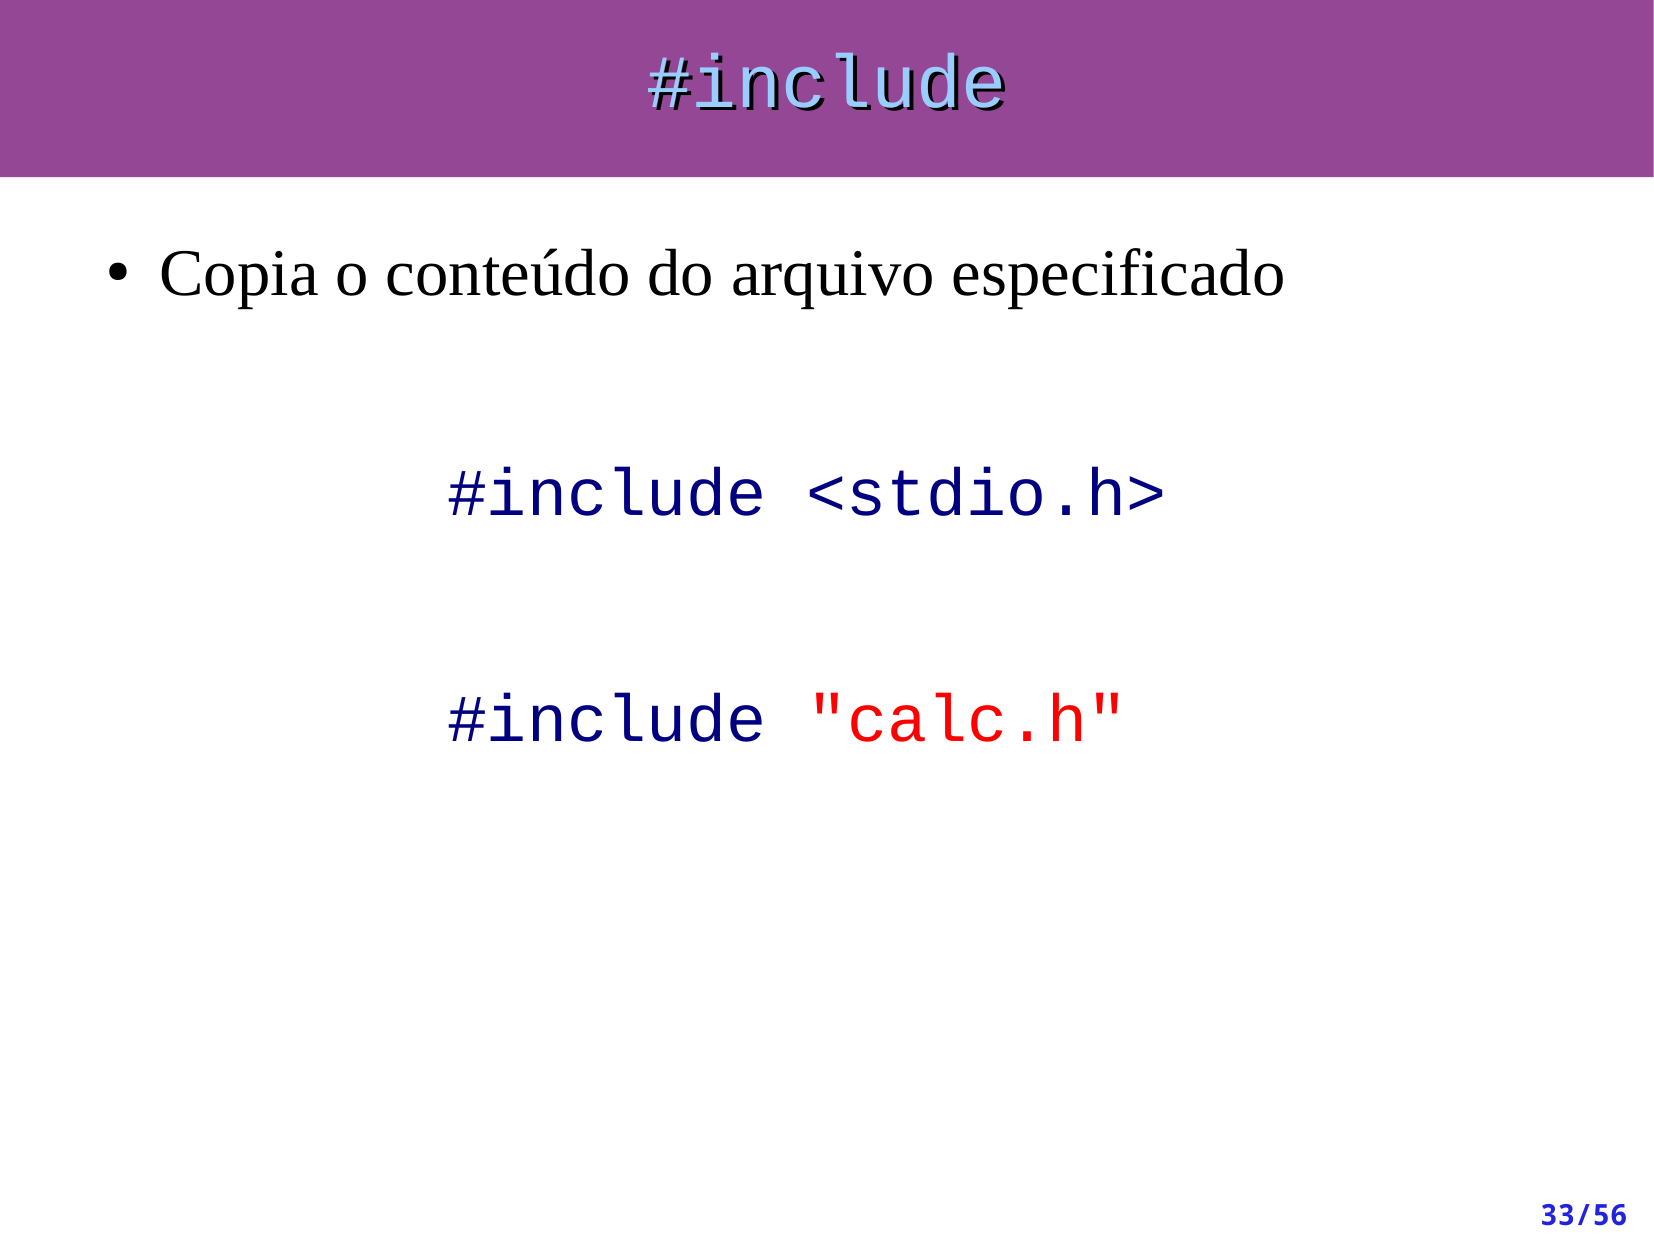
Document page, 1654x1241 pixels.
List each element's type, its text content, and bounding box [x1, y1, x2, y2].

title #include [82, 0, 1571, 176]
list Copia o conteúdo do arquivo especificado [88, 236, 1577, 1055]
text_box #include <stdio.h> #include "calc.h" [431, 450, 1217, 849]
